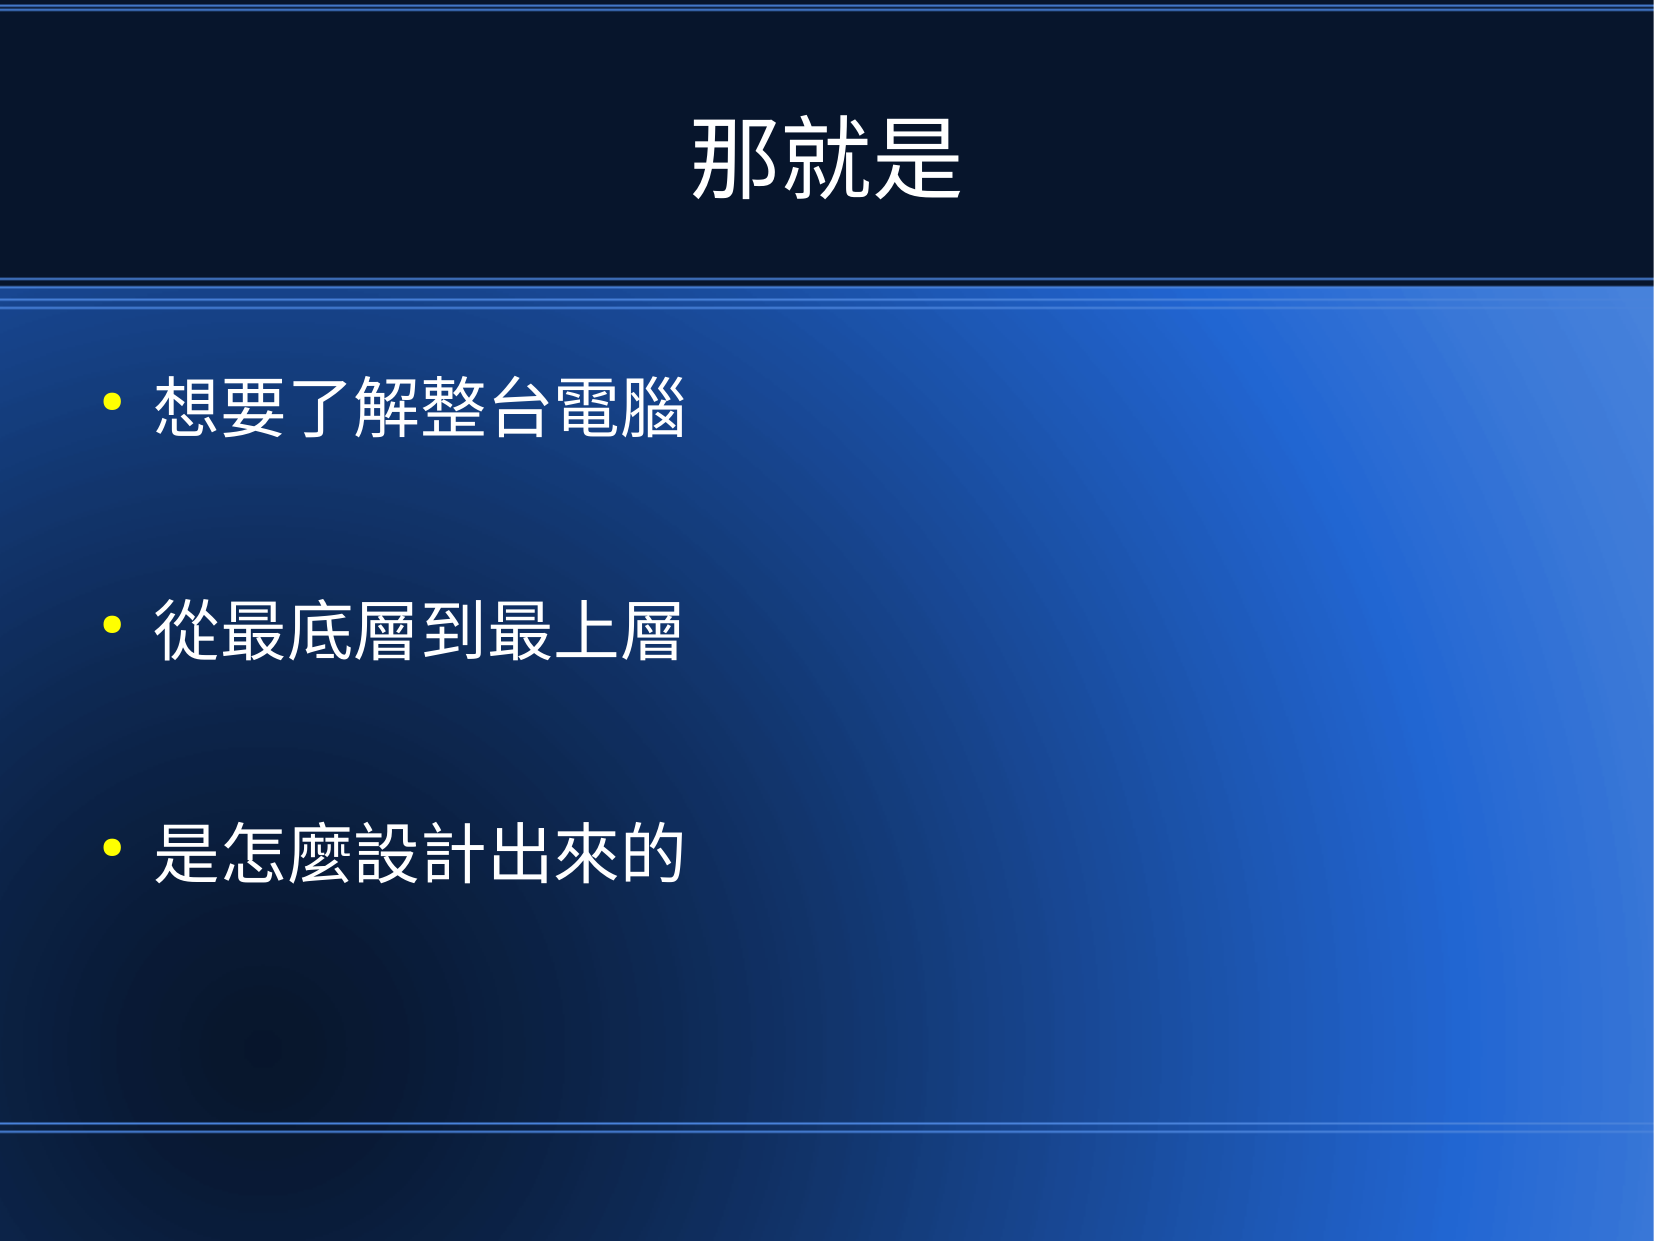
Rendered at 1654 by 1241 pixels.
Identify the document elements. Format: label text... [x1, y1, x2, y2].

picture [0, 0, 1654, 1241]
title 那就是 [82, 49, 1571, 257]
list 想要了解整台電腦 從最底層到最上層 是怎麼設計出來的 [82, 355, 1571, 1075]
